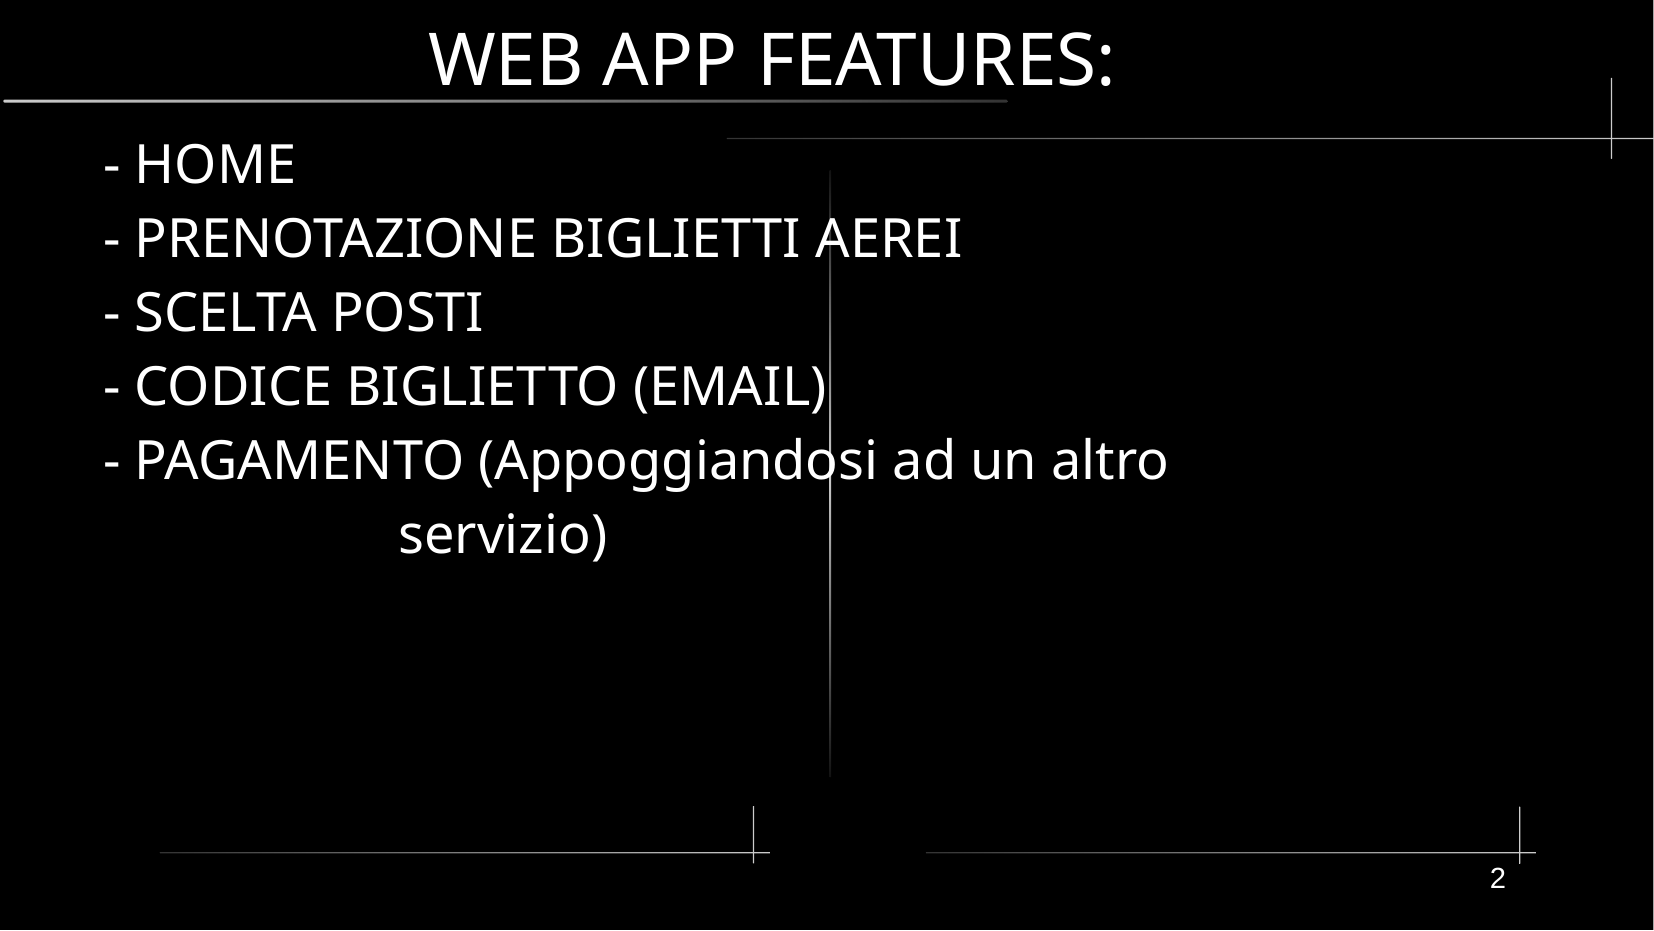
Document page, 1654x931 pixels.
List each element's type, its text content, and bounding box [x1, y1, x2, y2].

text_box - HOME - PRENOTAZIONE BIGLIETTI AEREI - SCELTA POSTI - CODICE BIGLIETTO (EMAIL) - PAGAMENTO (Appoggiandosi ad un altro servizio) [88, 118, 1418, 931]
text_box WEB APP FEATURES: [413, 0, 1447, 119]
